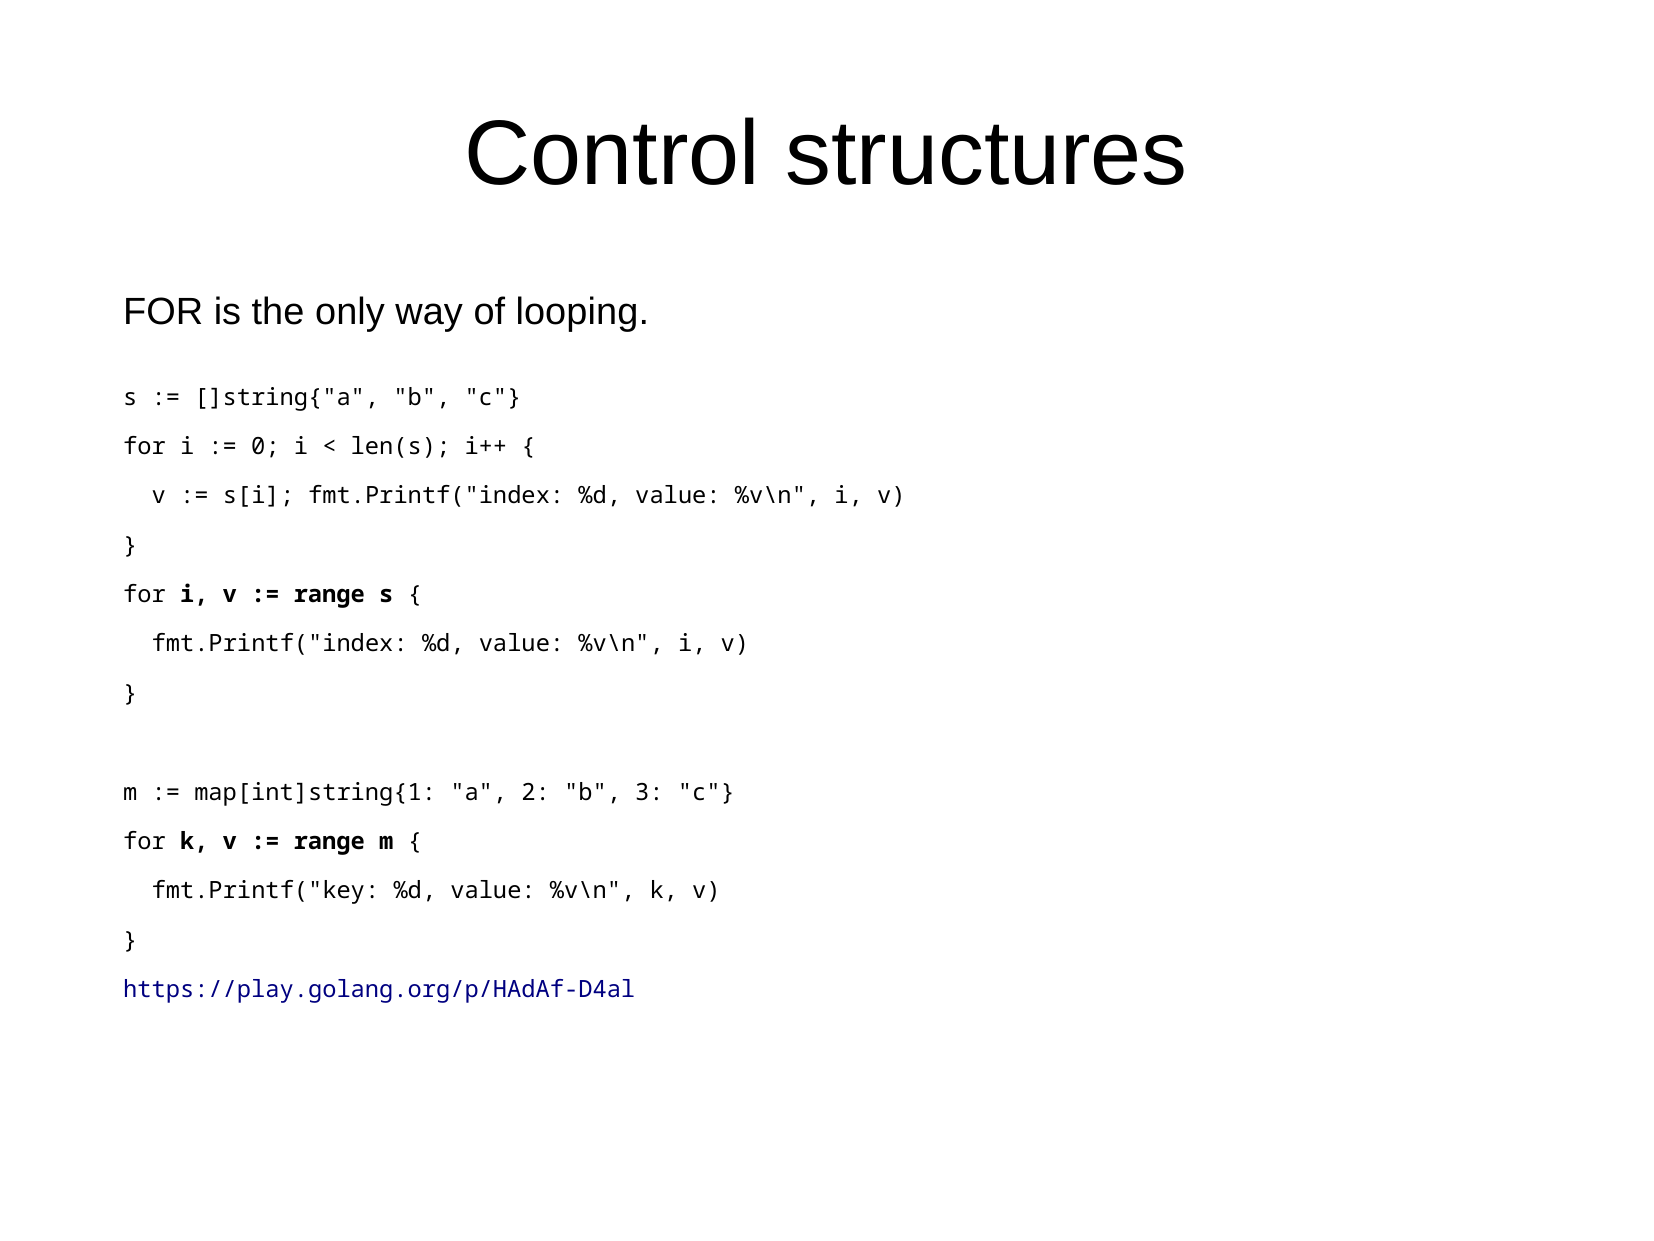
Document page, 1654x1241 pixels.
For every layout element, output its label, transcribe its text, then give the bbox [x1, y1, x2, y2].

list FOR is the only way of looping. s := []string{"a", "b", "c"} for i := 0; i < len(s); i++ { v := s[i]; fmt.Printf("index: %d, value: %v\n", i, v) } for i, v := range s { fmt.Printf("index: %d, value: %v\n", i, v) } m := map[int]string{1: "a", 2: "b", 3: "c"} for k, v := range m { fmt.Printf("key: %d, value: %v\n", k, v) } https://play.golang.org/p/HAdAf-D4al [82, 290, 1571, 1010]
title Control structures [82, 49, 1571, 257]
